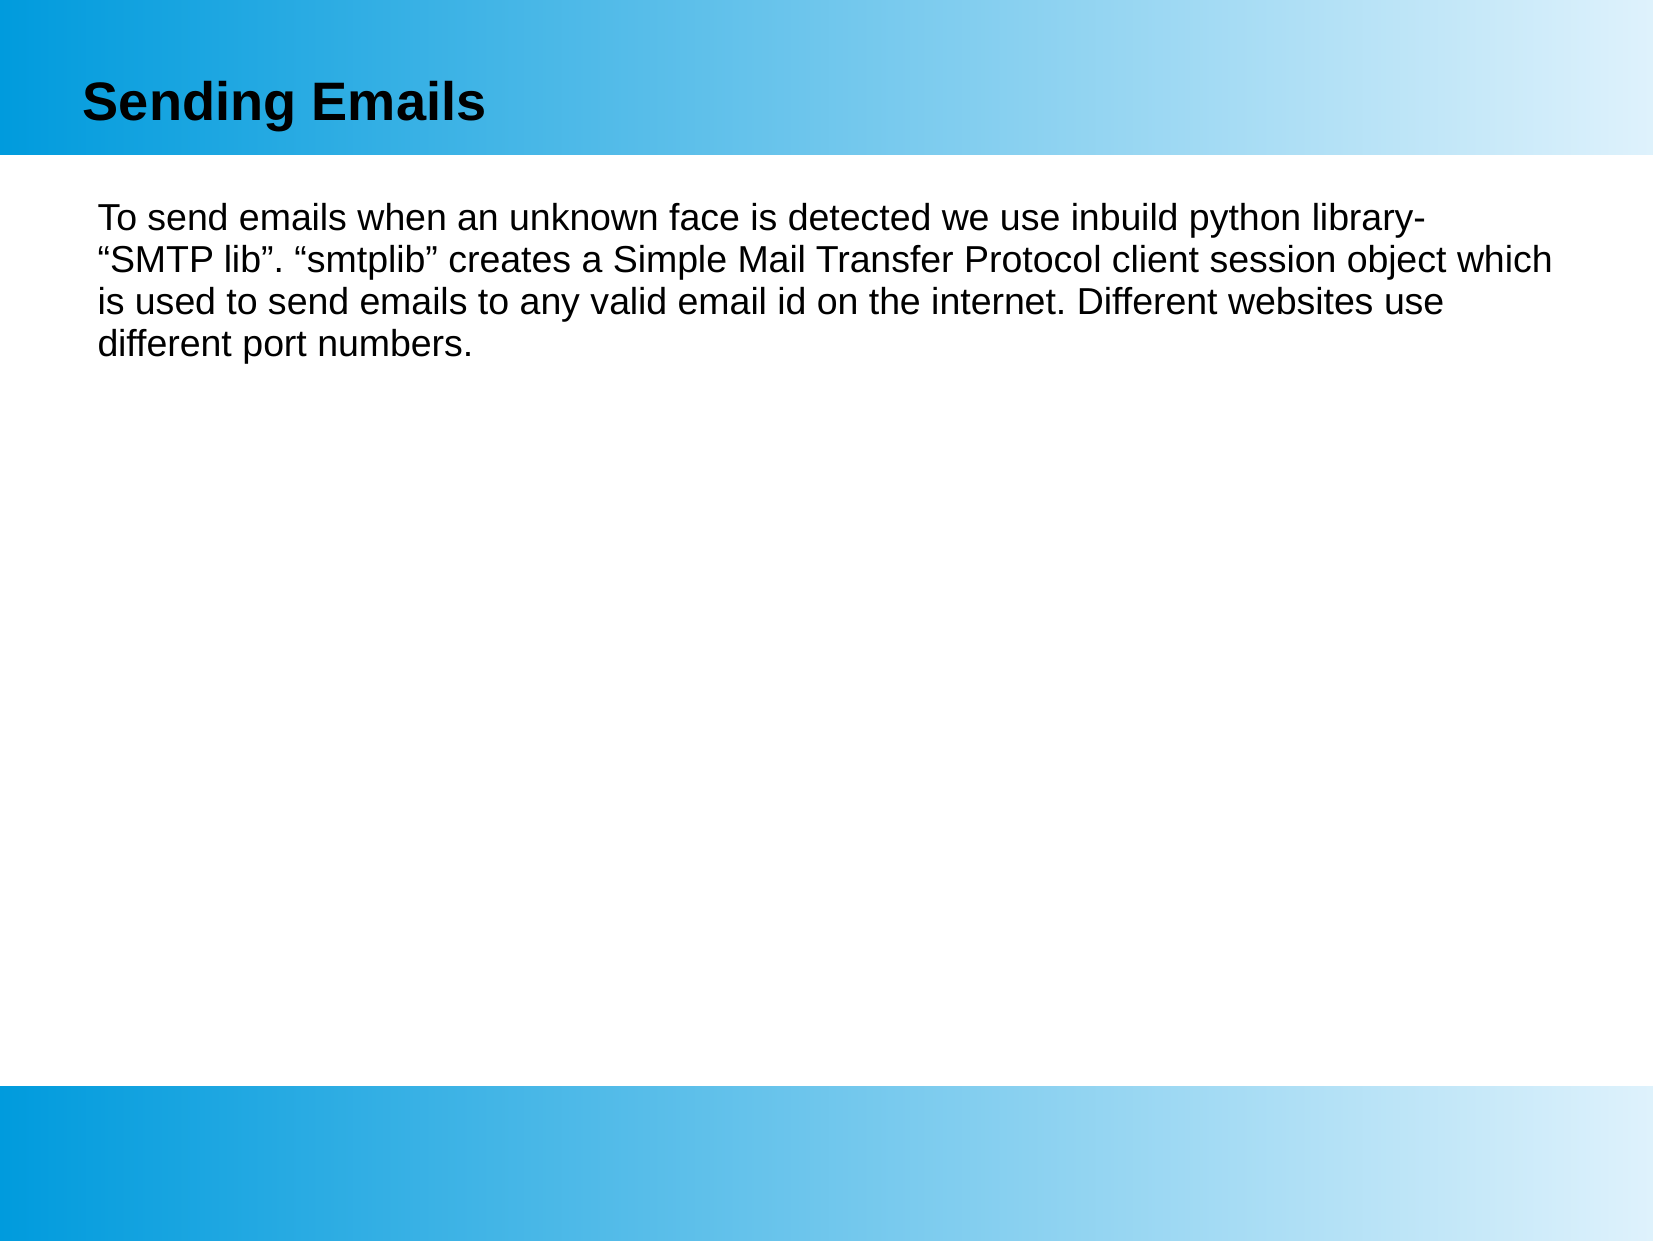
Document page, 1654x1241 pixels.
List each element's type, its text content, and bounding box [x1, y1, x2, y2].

text_box To send emails when an unknown face is detected we use inbuild python library- “SMTP lib”. “smtplib” creates a Simple Mail Transfer Protocol client session object which is used to send emails to any valid email id on the internet. Different websites use different port numbers. [82, 188, 1583, 372]
title Sending Emails [82, 49, 1571, 155]
